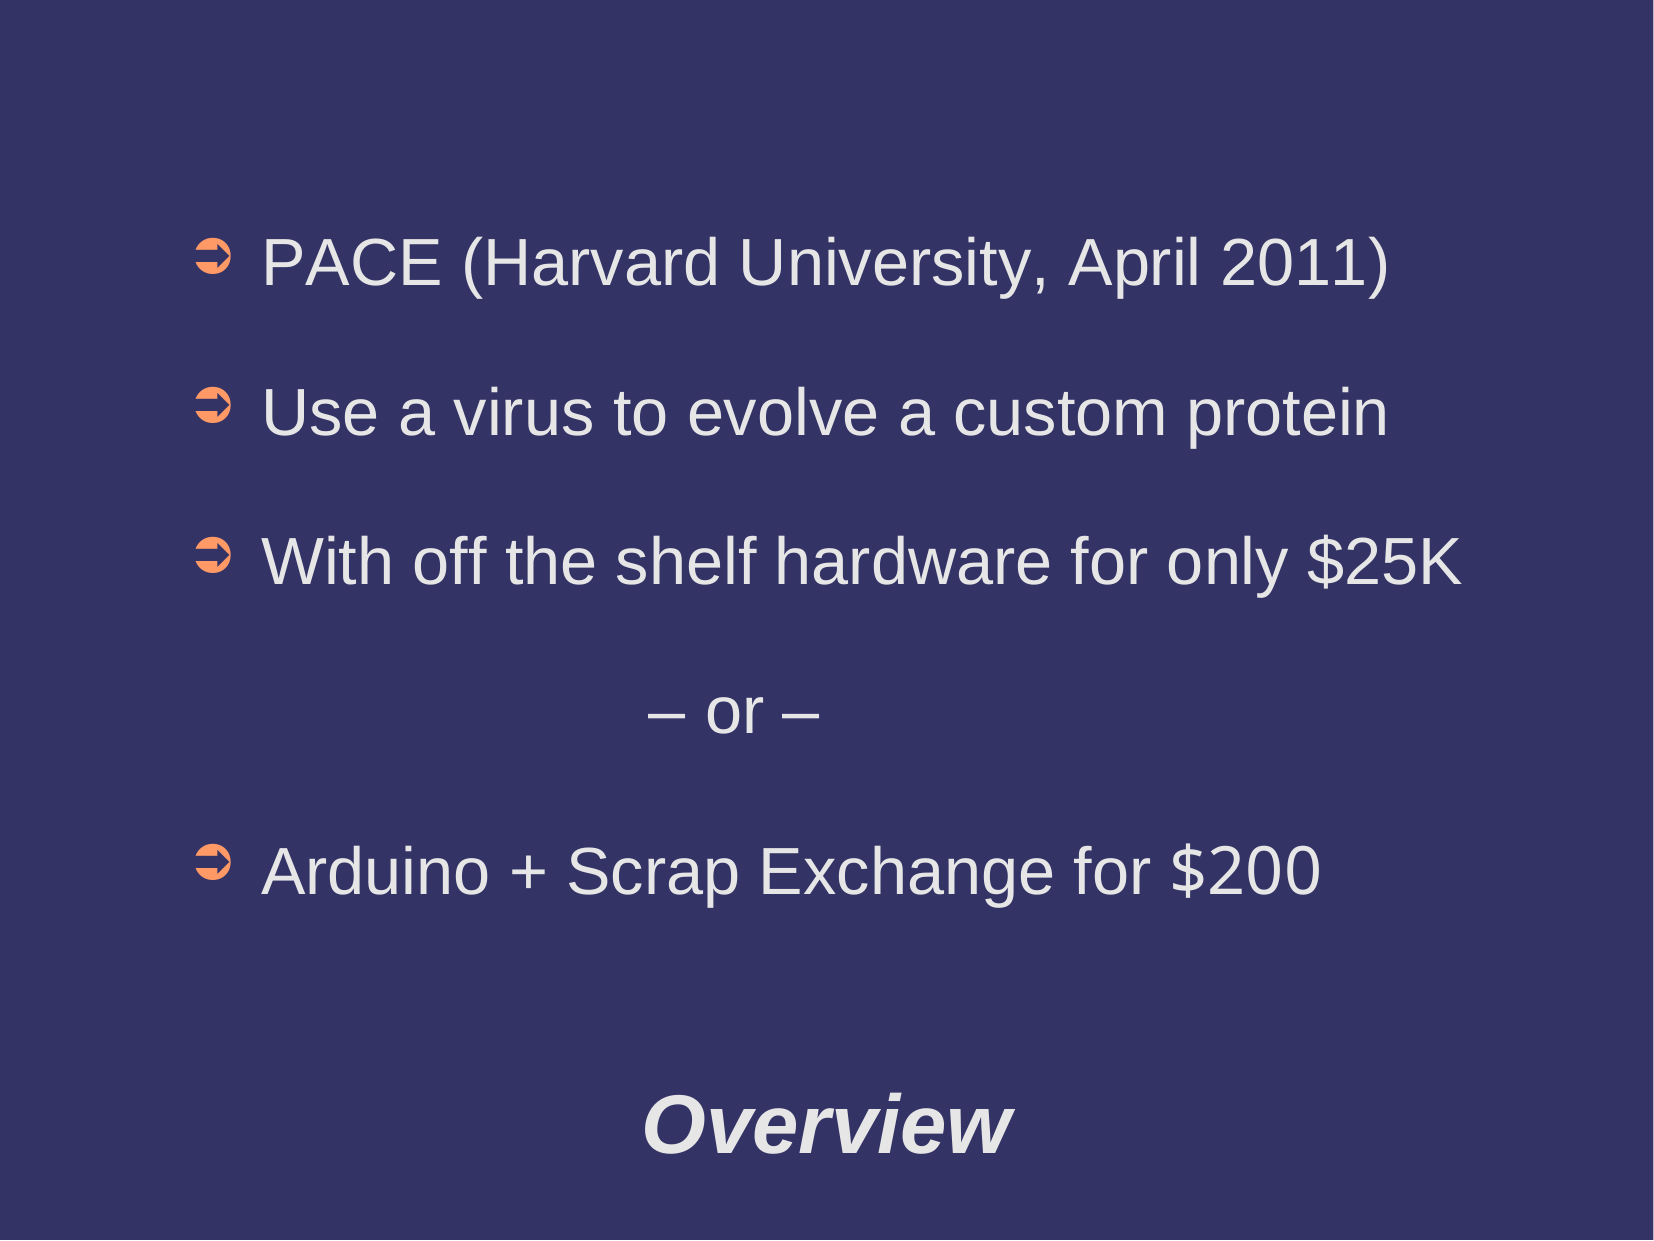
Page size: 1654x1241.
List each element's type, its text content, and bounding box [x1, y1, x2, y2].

list PACE (Harvard University, April 2011) Use a virus to evolve a custom protein With off the shelf hardware for only $25K – or – Arduino + Scrap Exchange for $200 [178, 225, 1570, 912]
title Overview [82, 1021, 1571, 1229]
